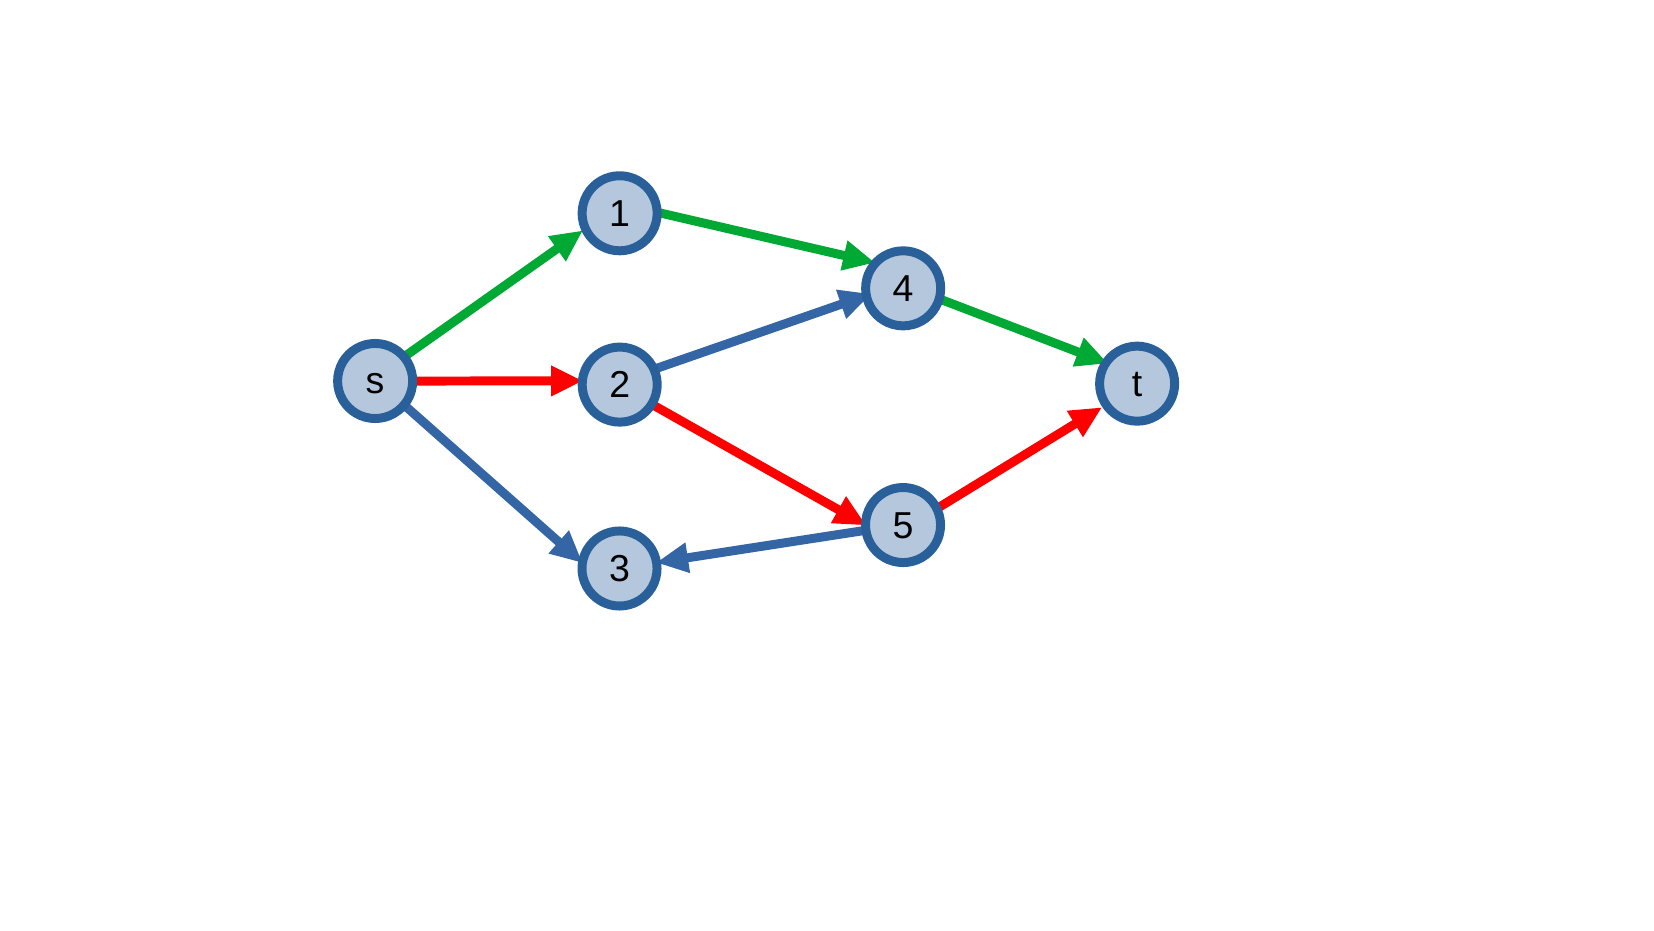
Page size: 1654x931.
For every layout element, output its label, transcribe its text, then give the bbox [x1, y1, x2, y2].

text_box t [1099, 346, 1175, 422]
text_box 1 [582, 175, 658, 251]
text_box 5 [865, 487, 941, 563]
text_box s [337, 343, 413, 419]
text_box 2 [582, 347, 658, 423]
text_box 4 [865, 250, 941, 326]
text_box 3 [581, 530, 658, 607]
